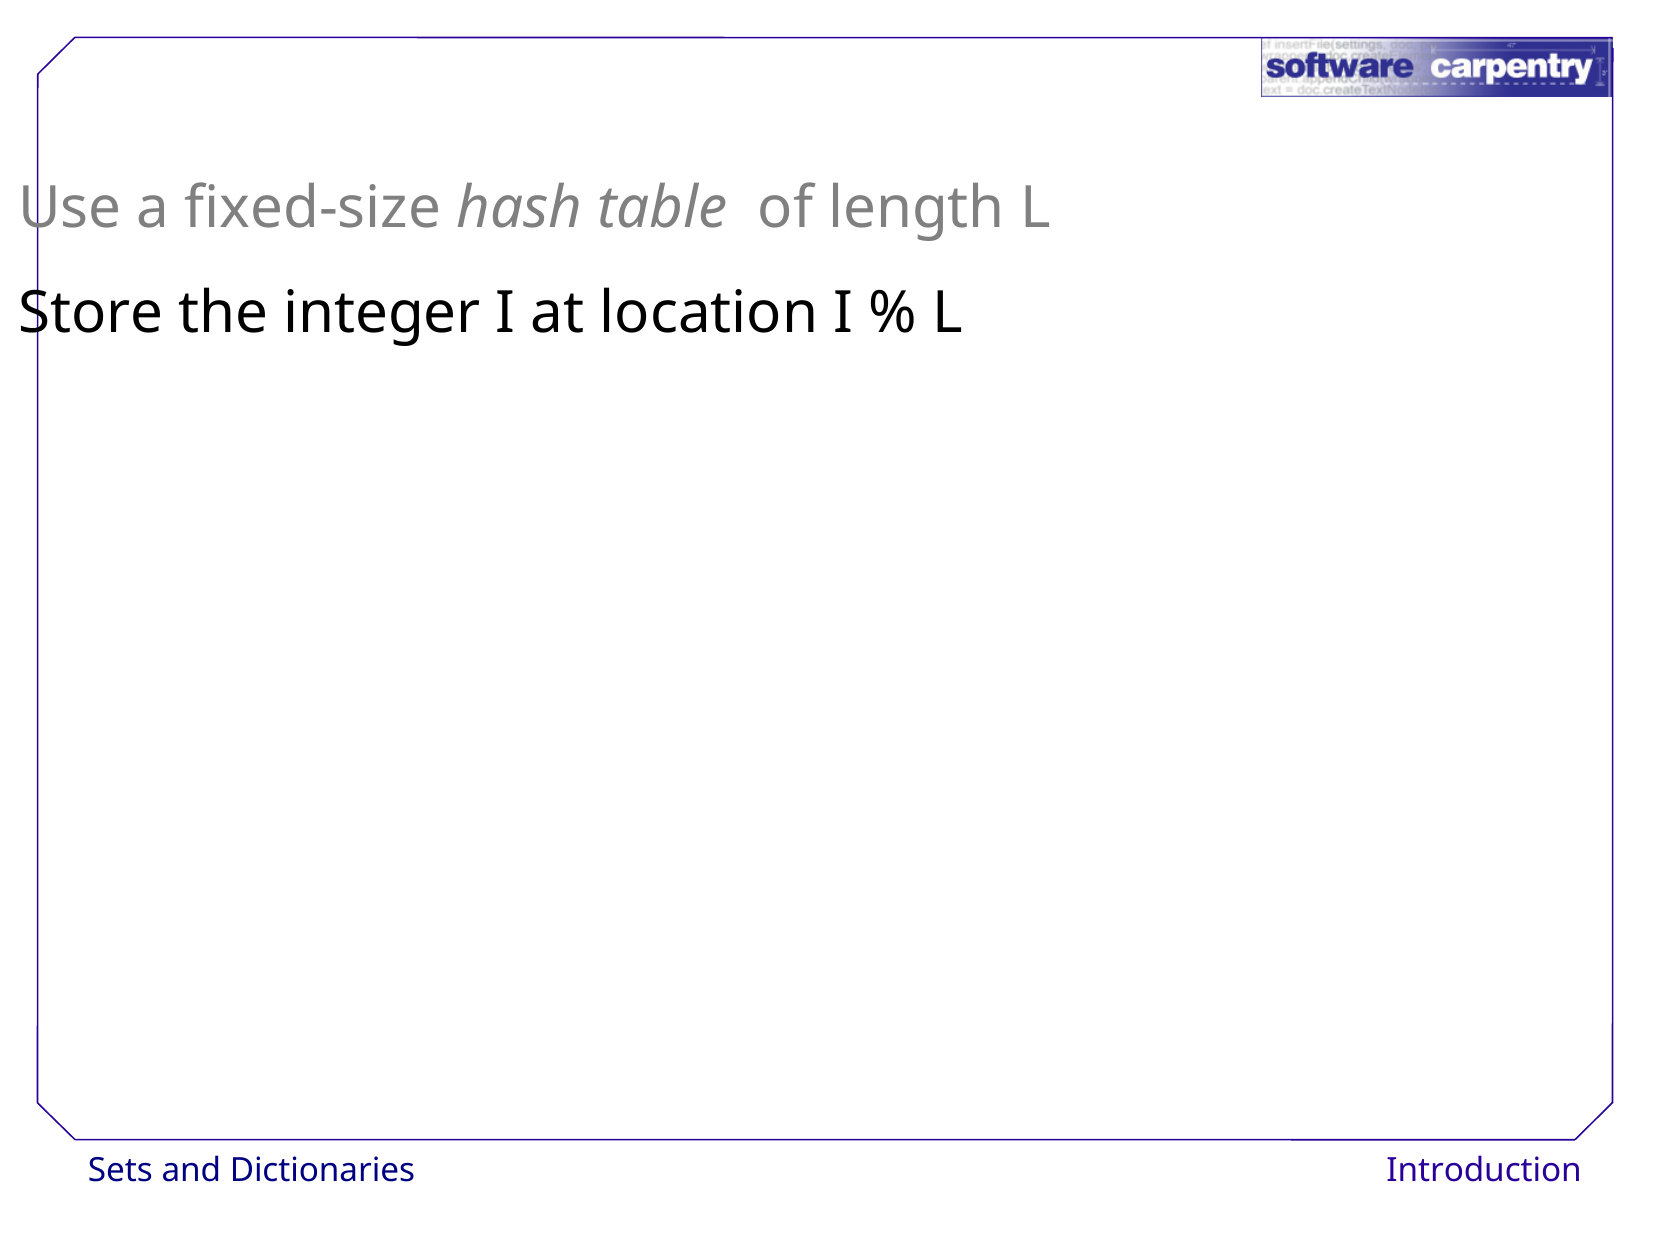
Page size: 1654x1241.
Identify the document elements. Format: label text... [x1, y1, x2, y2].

picture [1261, 39, 1613, 97]
text_box Use a fixed-size hash table of length L Store the integer I at location I % L [3, 126, 1216, 353]
